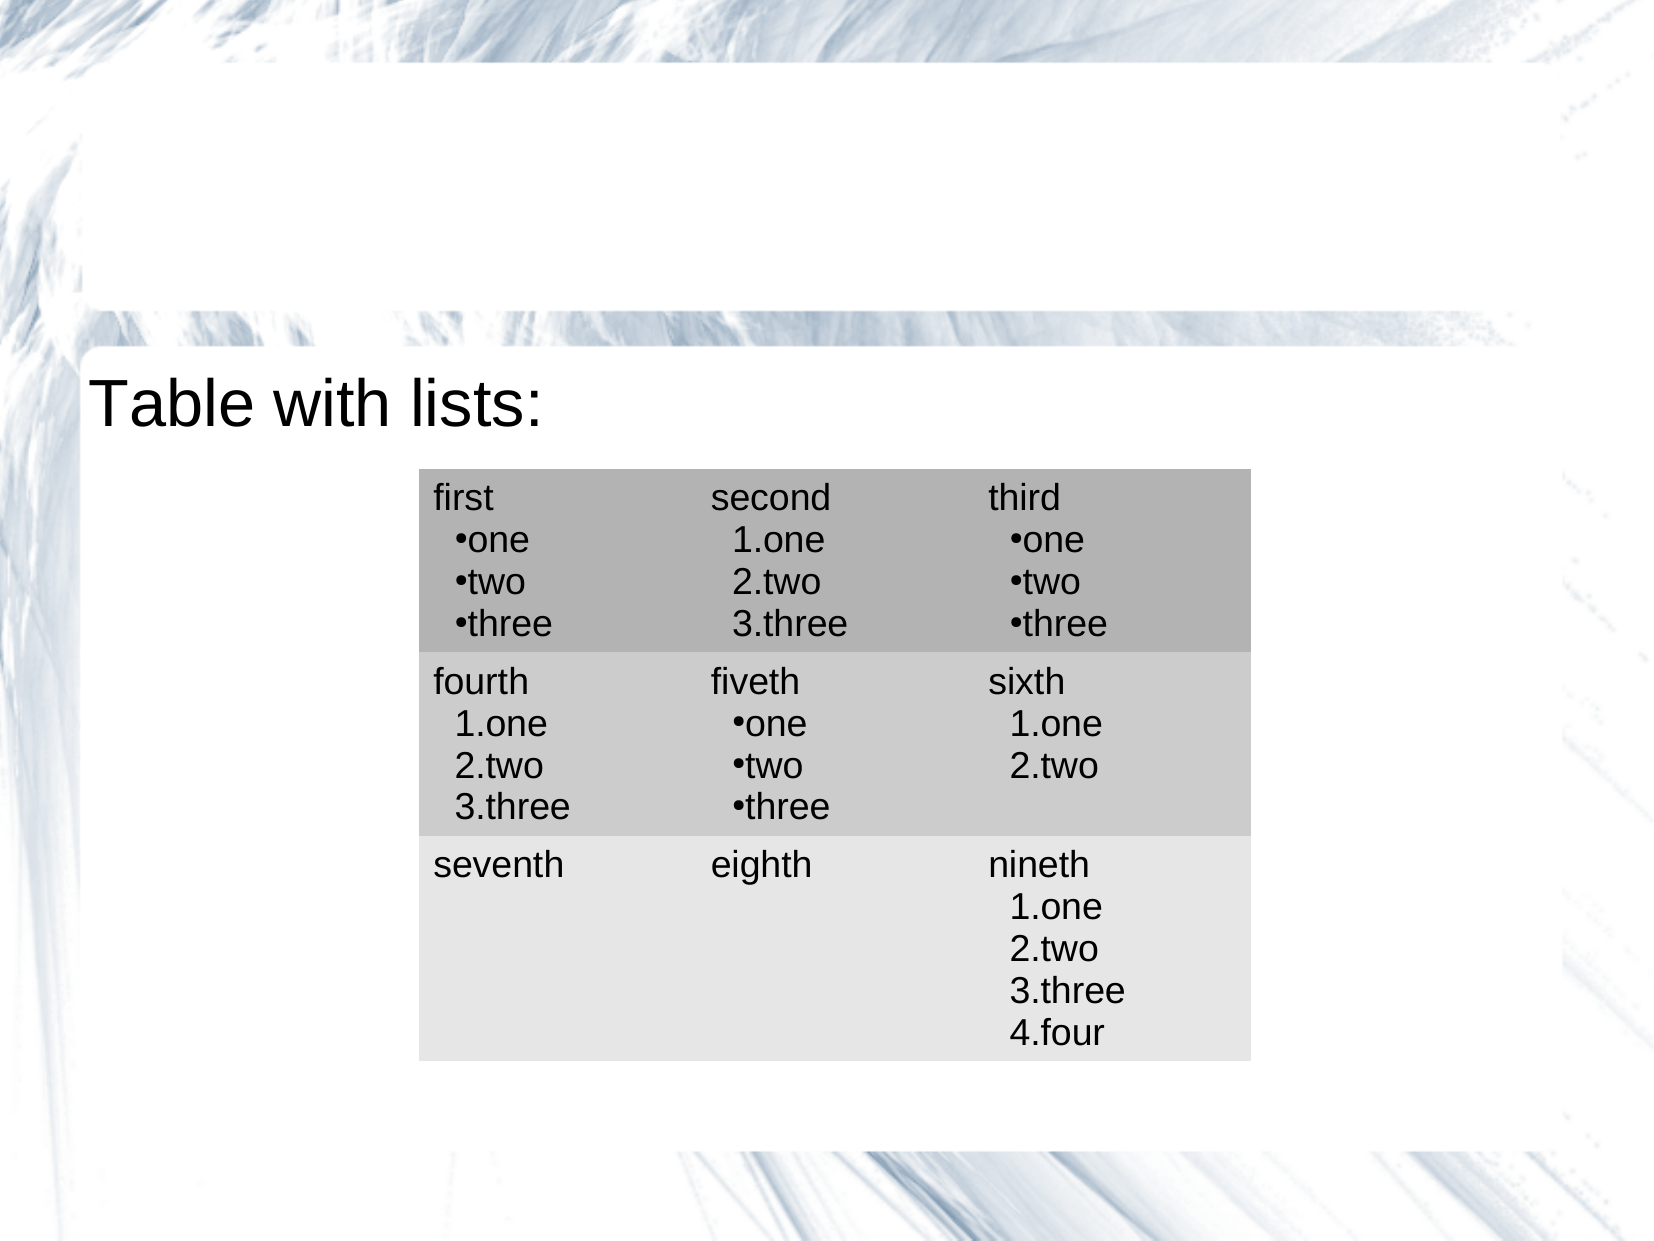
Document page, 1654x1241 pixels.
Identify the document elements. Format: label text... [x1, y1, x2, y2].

table_cell nineth one two three four [974, 836, 1251, 1061]
table_cell sixth one two [974, 652, 1251, 836]
table_cell fiveth one two three [696, 652, 974, 836]
table_cell seventh [419, 836, 696, 1061]
table_cell fourth one two three [419, 652, 696, 836]
picture [0, 0, 1654, 1241]
table_header third one two three [974, 469, 1251, 652]
list Table with lists: [88, 366, 1536, 1086]
table_header first one two three [419, 469, 696, 652]
table_header second one two three [696, 469, 974, 652]
table_cell eighth [696, 836, 974, 1061]
